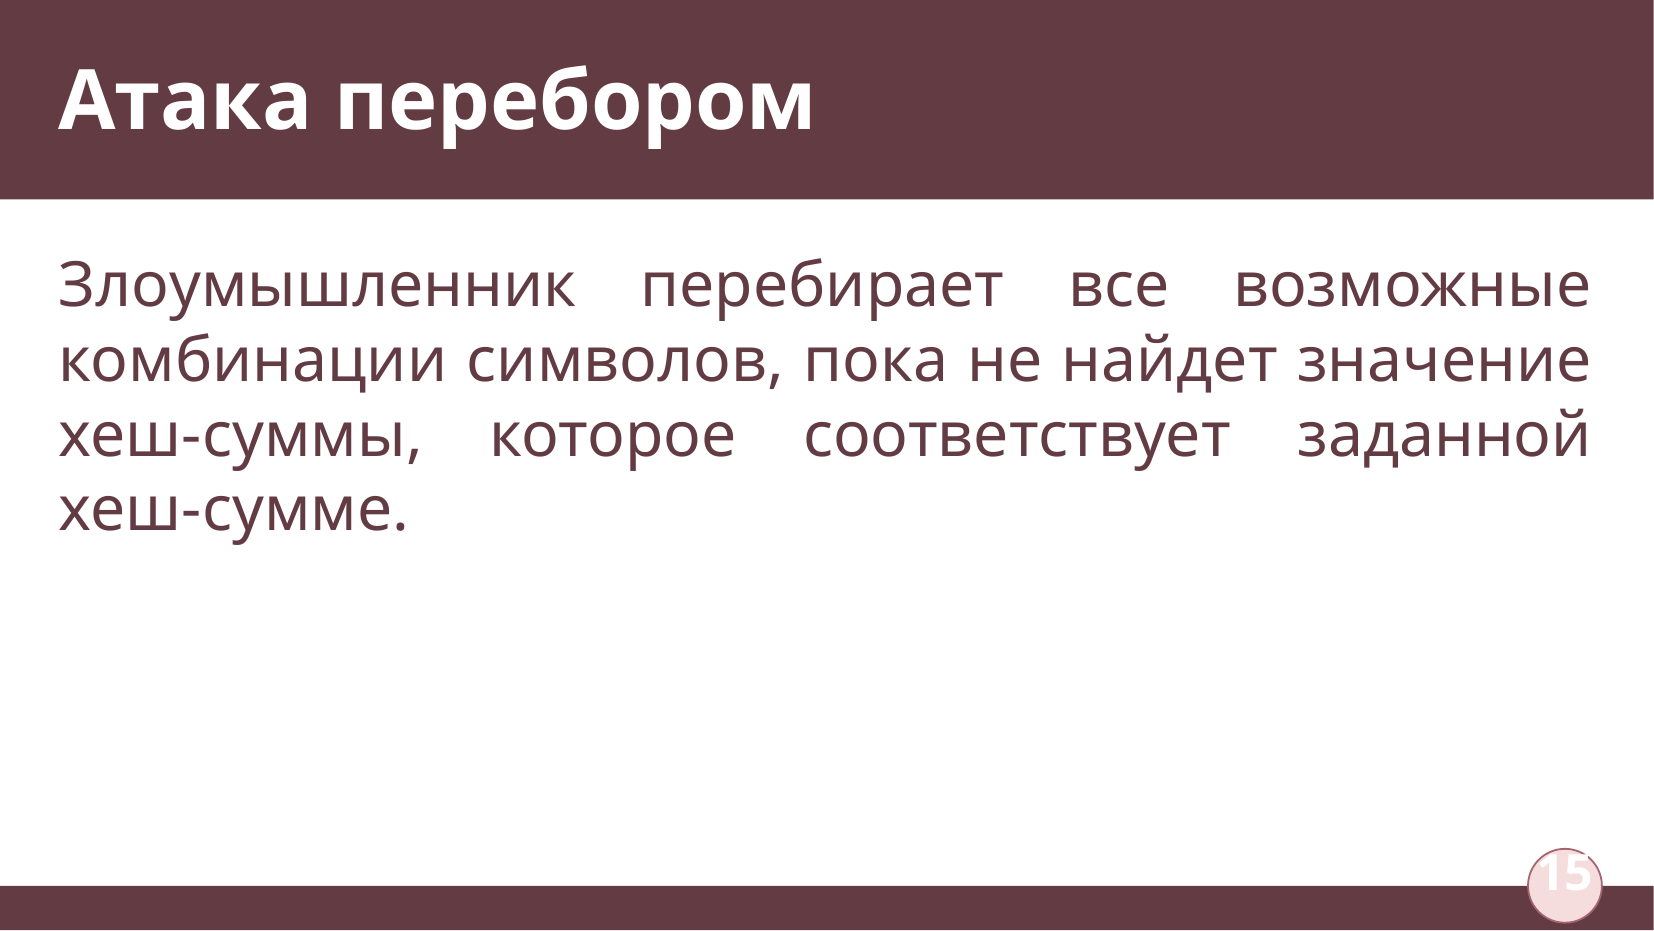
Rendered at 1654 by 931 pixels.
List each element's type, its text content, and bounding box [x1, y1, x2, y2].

list Злоумышленник перебирает все возможные комбинации символов, пока не найдет значение хеш-суммы, которое соответствует заданной хеш-сумме. [59, 243, 1595, 769]
title Атака перебором [59, 37, 1595, 155]
